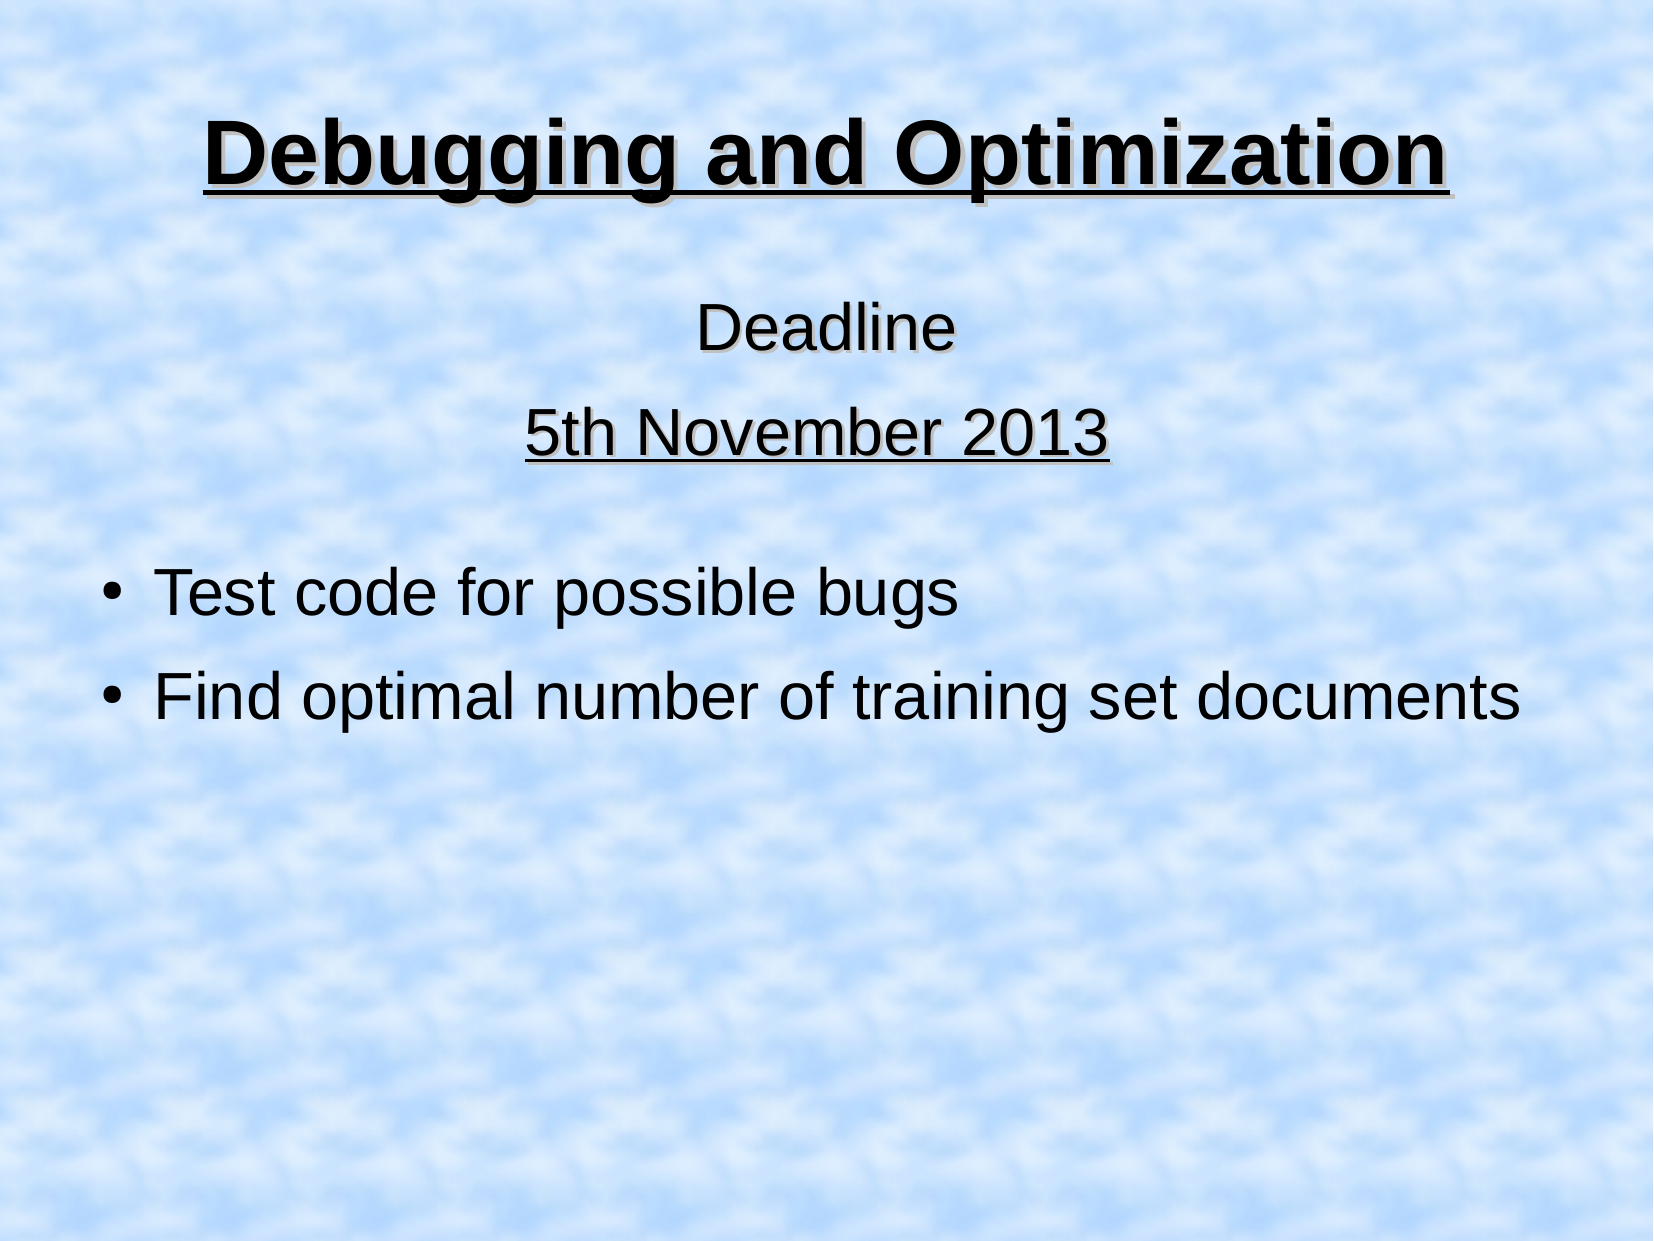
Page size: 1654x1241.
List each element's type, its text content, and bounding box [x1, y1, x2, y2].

list Deadline 5th November 2013 [82, 290, 1571, 555]
list Test code for possible bugs Find optimal number of training set documents [82, 555, 1571, 1241]
picture [0, 0, 1654, 1241]
title Debugging and Optimization [82, 49, 1571, 257]
